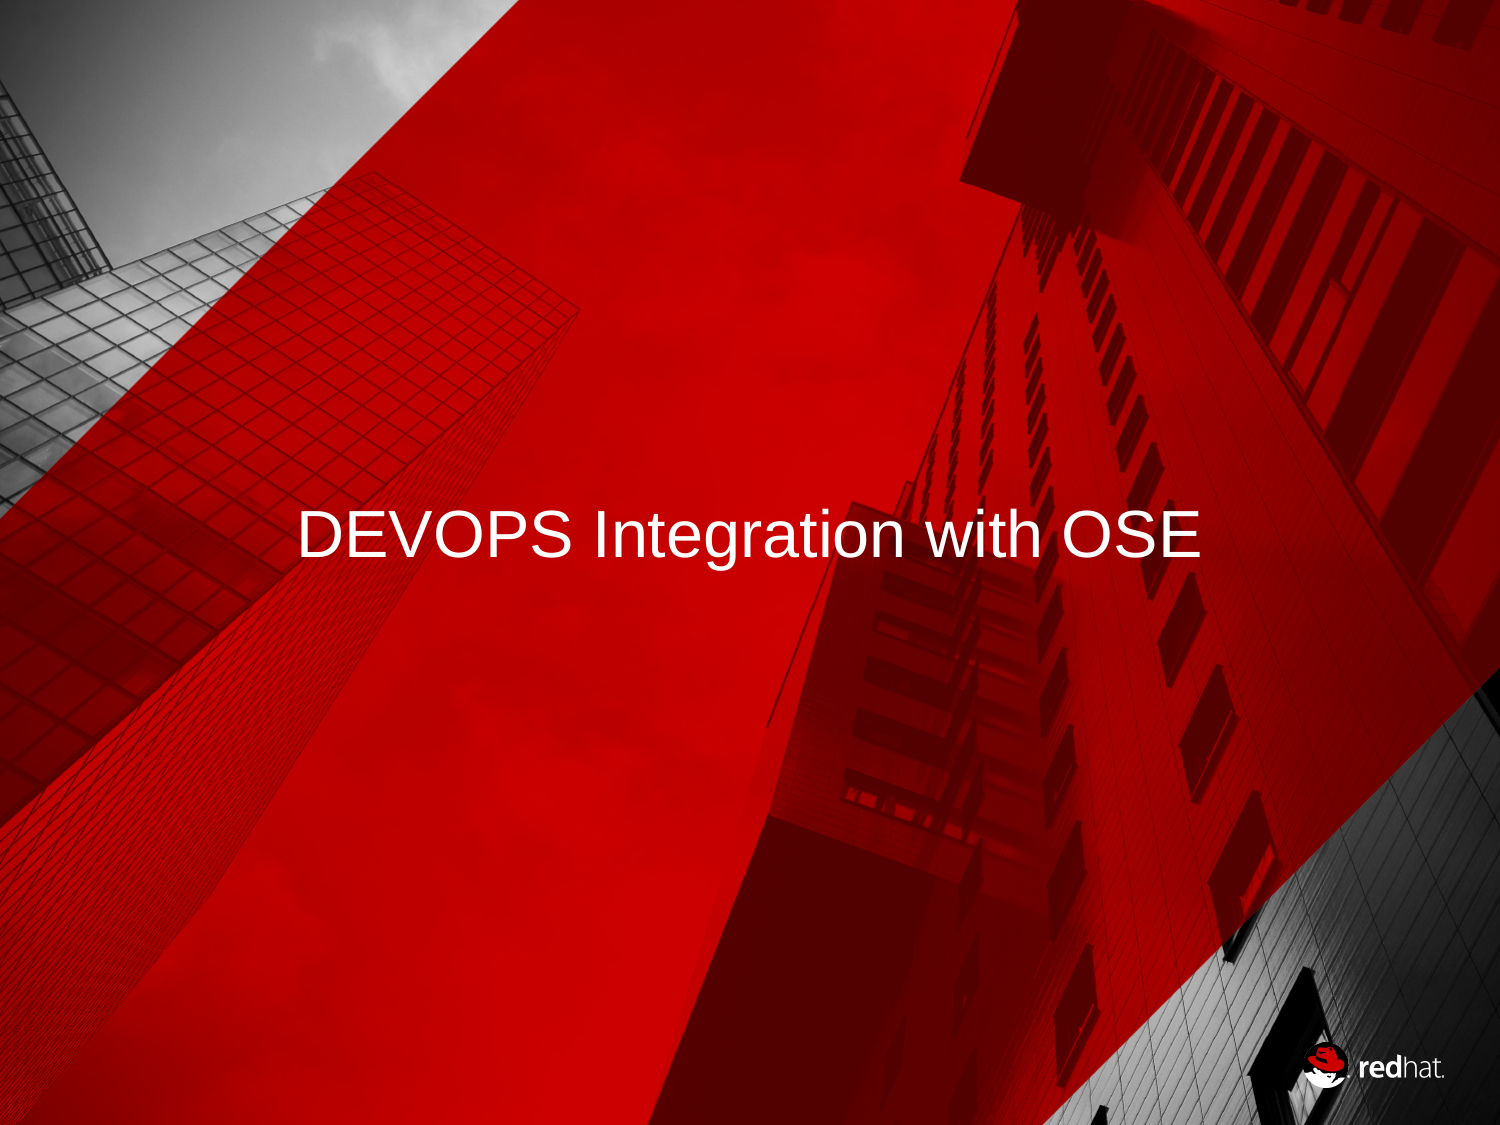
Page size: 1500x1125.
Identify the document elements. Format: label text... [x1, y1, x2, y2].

title DEVOPS Integration with OSE [112, 437, 1388, 625]
picture [0, 0, 1500, 1125]
